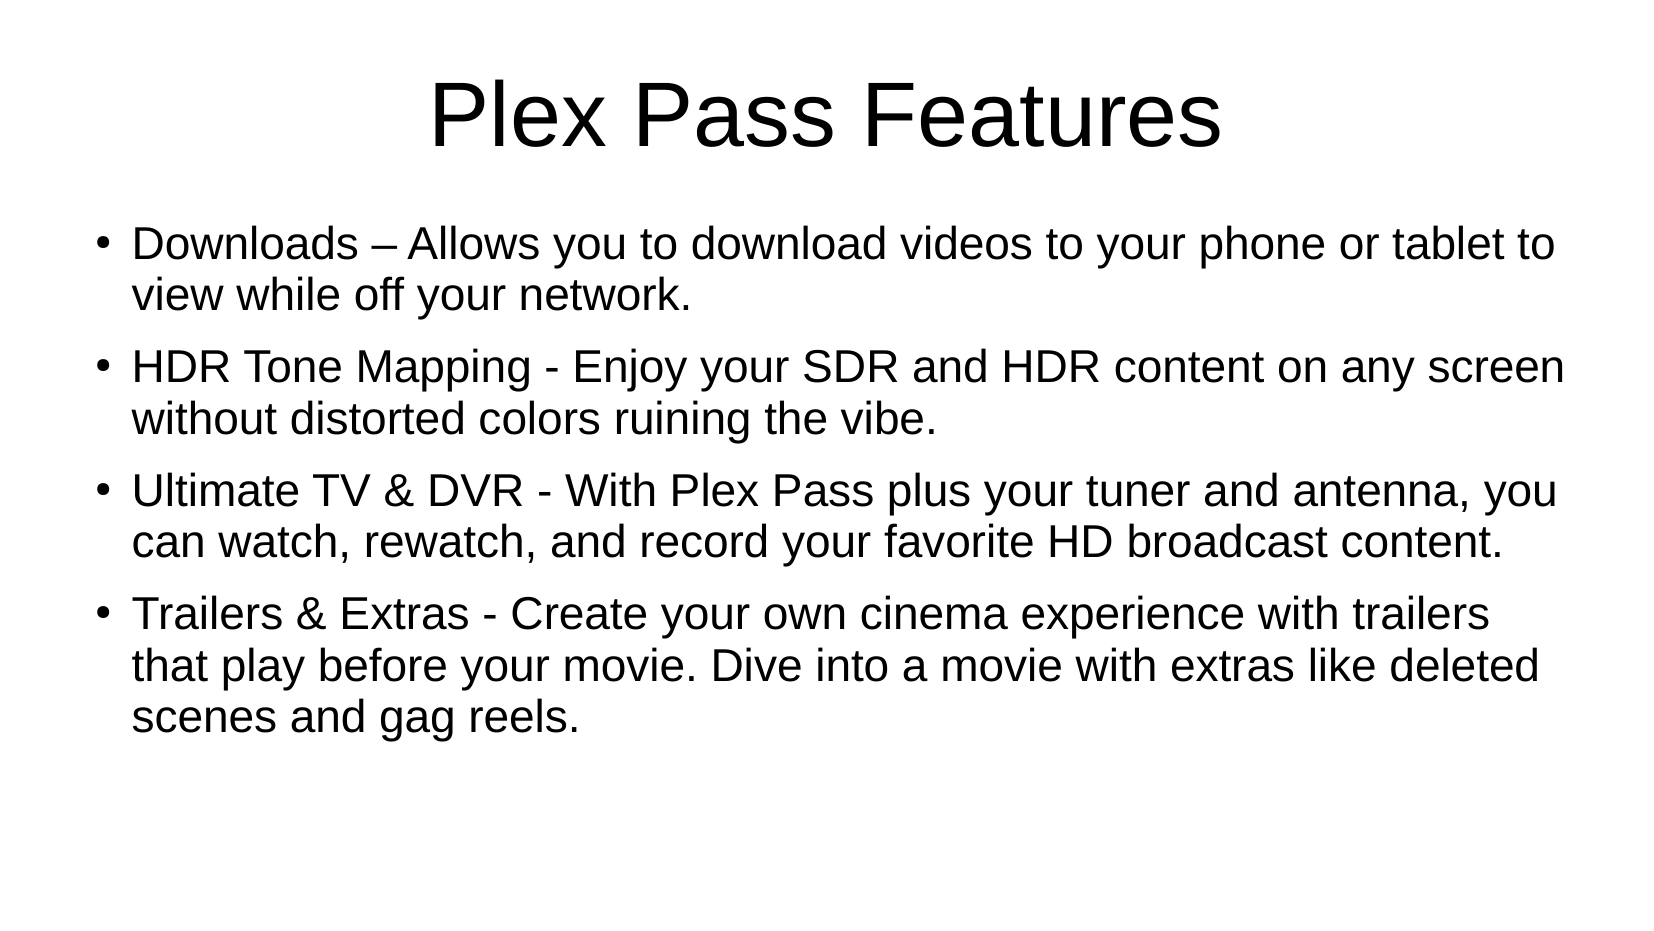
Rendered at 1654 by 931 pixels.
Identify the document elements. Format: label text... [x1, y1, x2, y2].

list Downloads – Allows you to download videos to your phone or tablet to view while off your network. HDR Tone Mapping - Enjoy your SDR and HDR content on any screen without distorted colors ruining the vibe. Ultimate TV & DVR - With Plex Pass plus your tuner and antenna, you can watch, rewatch, and record your favorite HD broadcast content. Trailers & Extras - Create your own cinema experience with trailers that play before your movie. Dive into a movie with extras like deleted scenes and gag reels. [82, 217, 1571, 758]
title Plex Pass Features [82, 37, 1571, 193]
